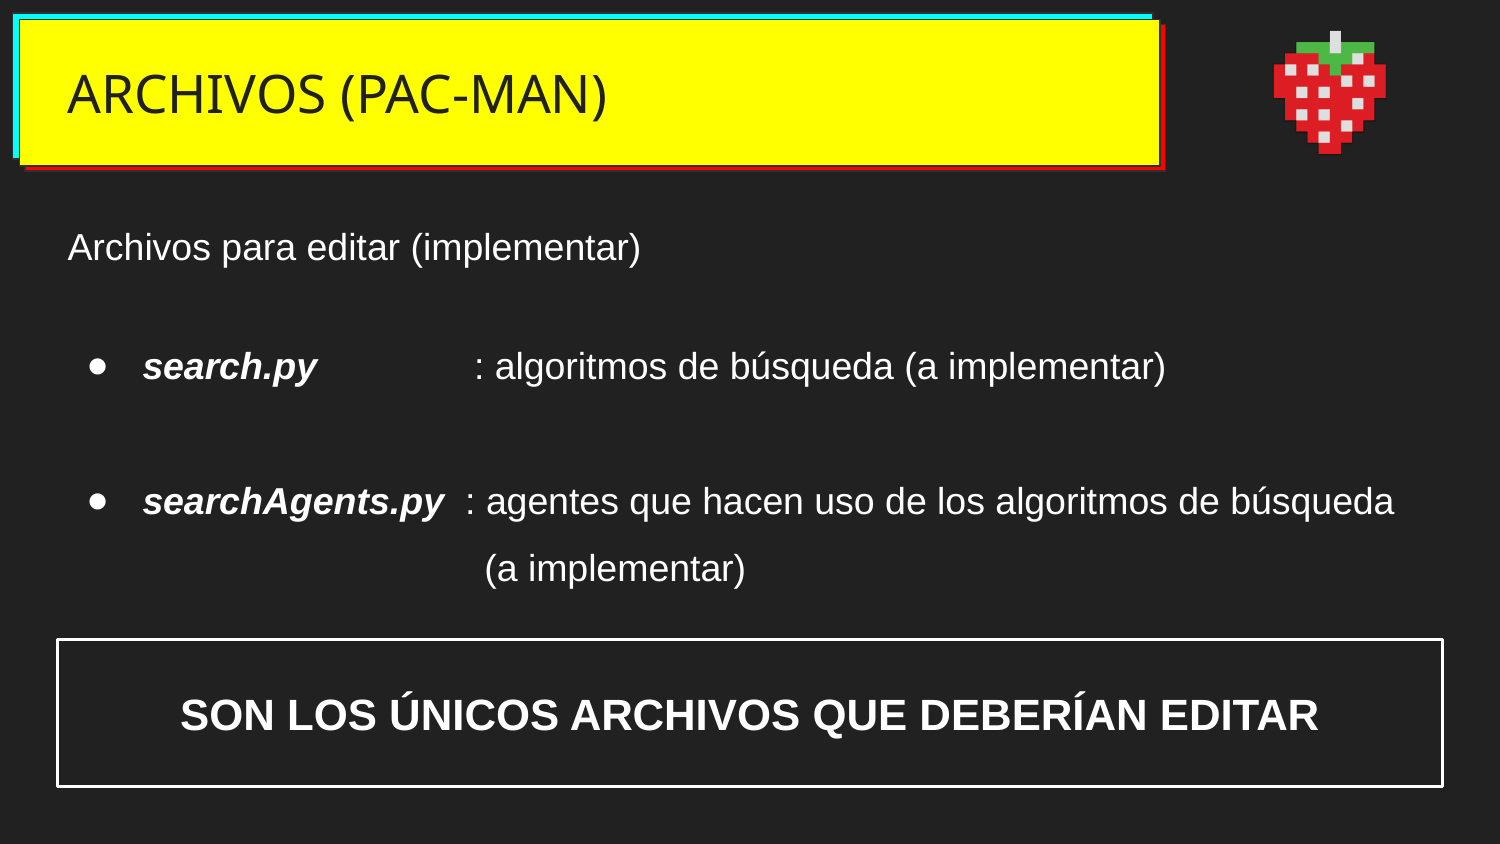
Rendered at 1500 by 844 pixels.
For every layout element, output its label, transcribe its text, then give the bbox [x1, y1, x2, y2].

title ARCHIVOS (PAC-MAN) [52, 45, 1145, 140]
picture [1272, 29, 1387, 156]
text_box [12, 12, 1166, 171]
text_box SON LOS ÚNICOS ARCHIVOS QUE DEBERÍAN EDITAR [57, 639, 1443, 787]
text_box Archivos para editar (implementar) search.py : algoritmos de búsqueda (a implementar) searchAgents.py : agentes que hacen uso de los algoritmos de búsqueda (a implementar) [52, 200, 1438, 621]
